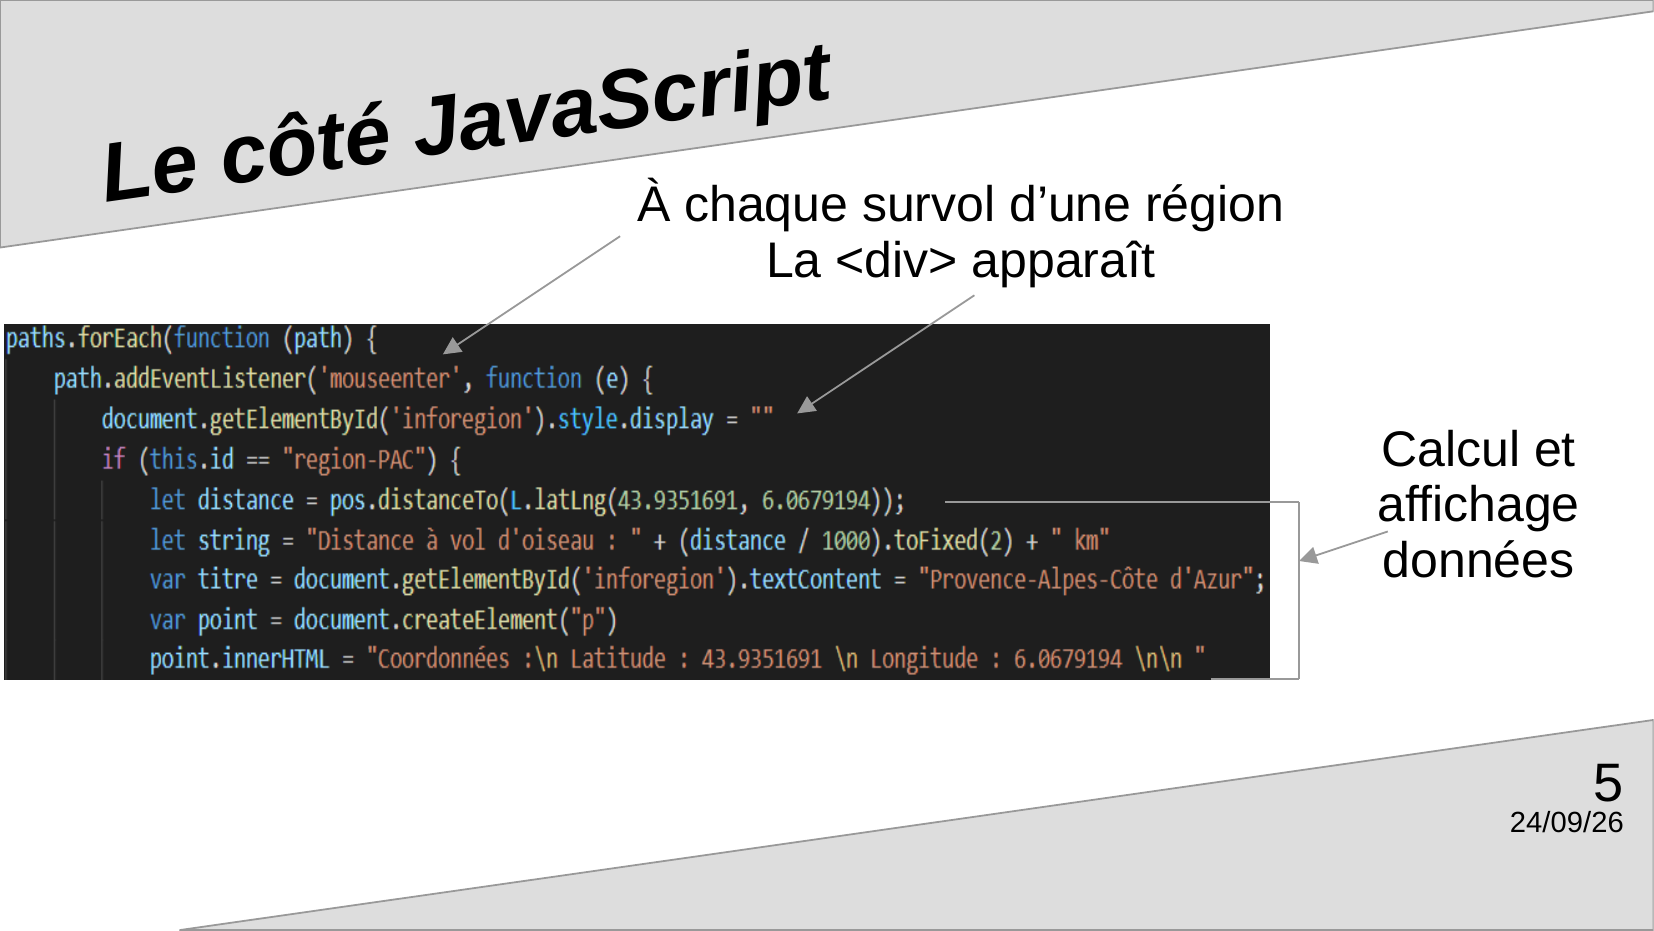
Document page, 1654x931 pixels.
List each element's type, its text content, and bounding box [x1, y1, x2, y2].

text_box Calcul et affichage données [1363, 413, 1595, 596]
picture [4, 324, 1270, 680]
title Le côté JavaScript [88, 0, 887, 266]
text_box À chaque survol d’une région La <div> apparaît [622, 168, 1329, 296]
